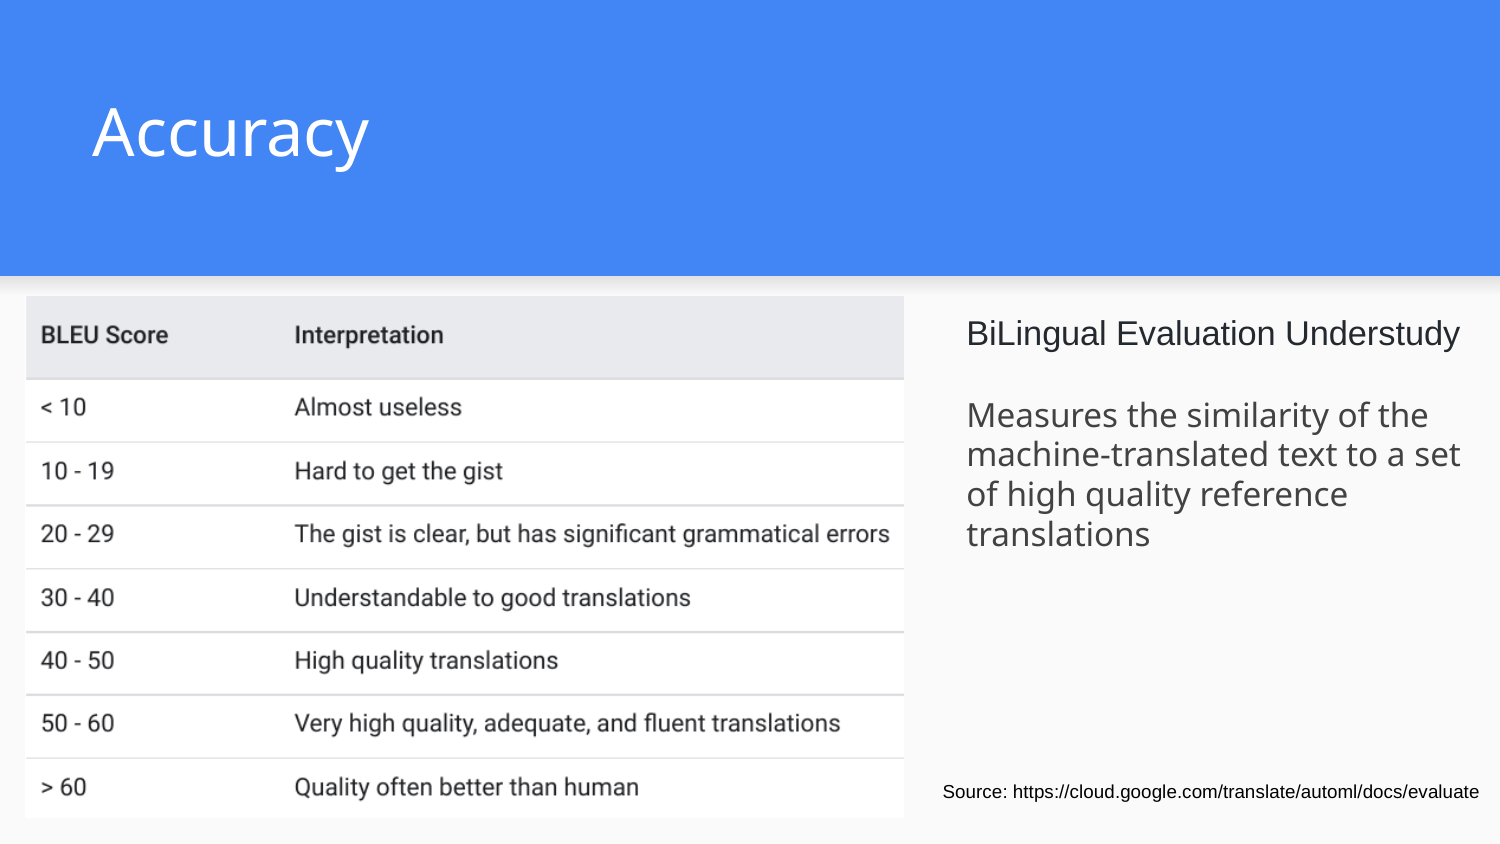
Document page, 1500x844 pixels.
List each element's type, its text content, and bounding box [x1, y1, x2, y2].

text_box BiLingual Evaluation Understudy [951, 296, 1500, 368]
text_box Source: https://cloud.google.com/translate/automl/docs/evaluate [927, 764, 1500, 818]
picture [25, 296, 904, 818]
text_box Measures the similarity of the machine-translated text to a set of high quality reference translations [951, 378, 1480, 569]
title Accuracy [77, 58, 1427, 185]
